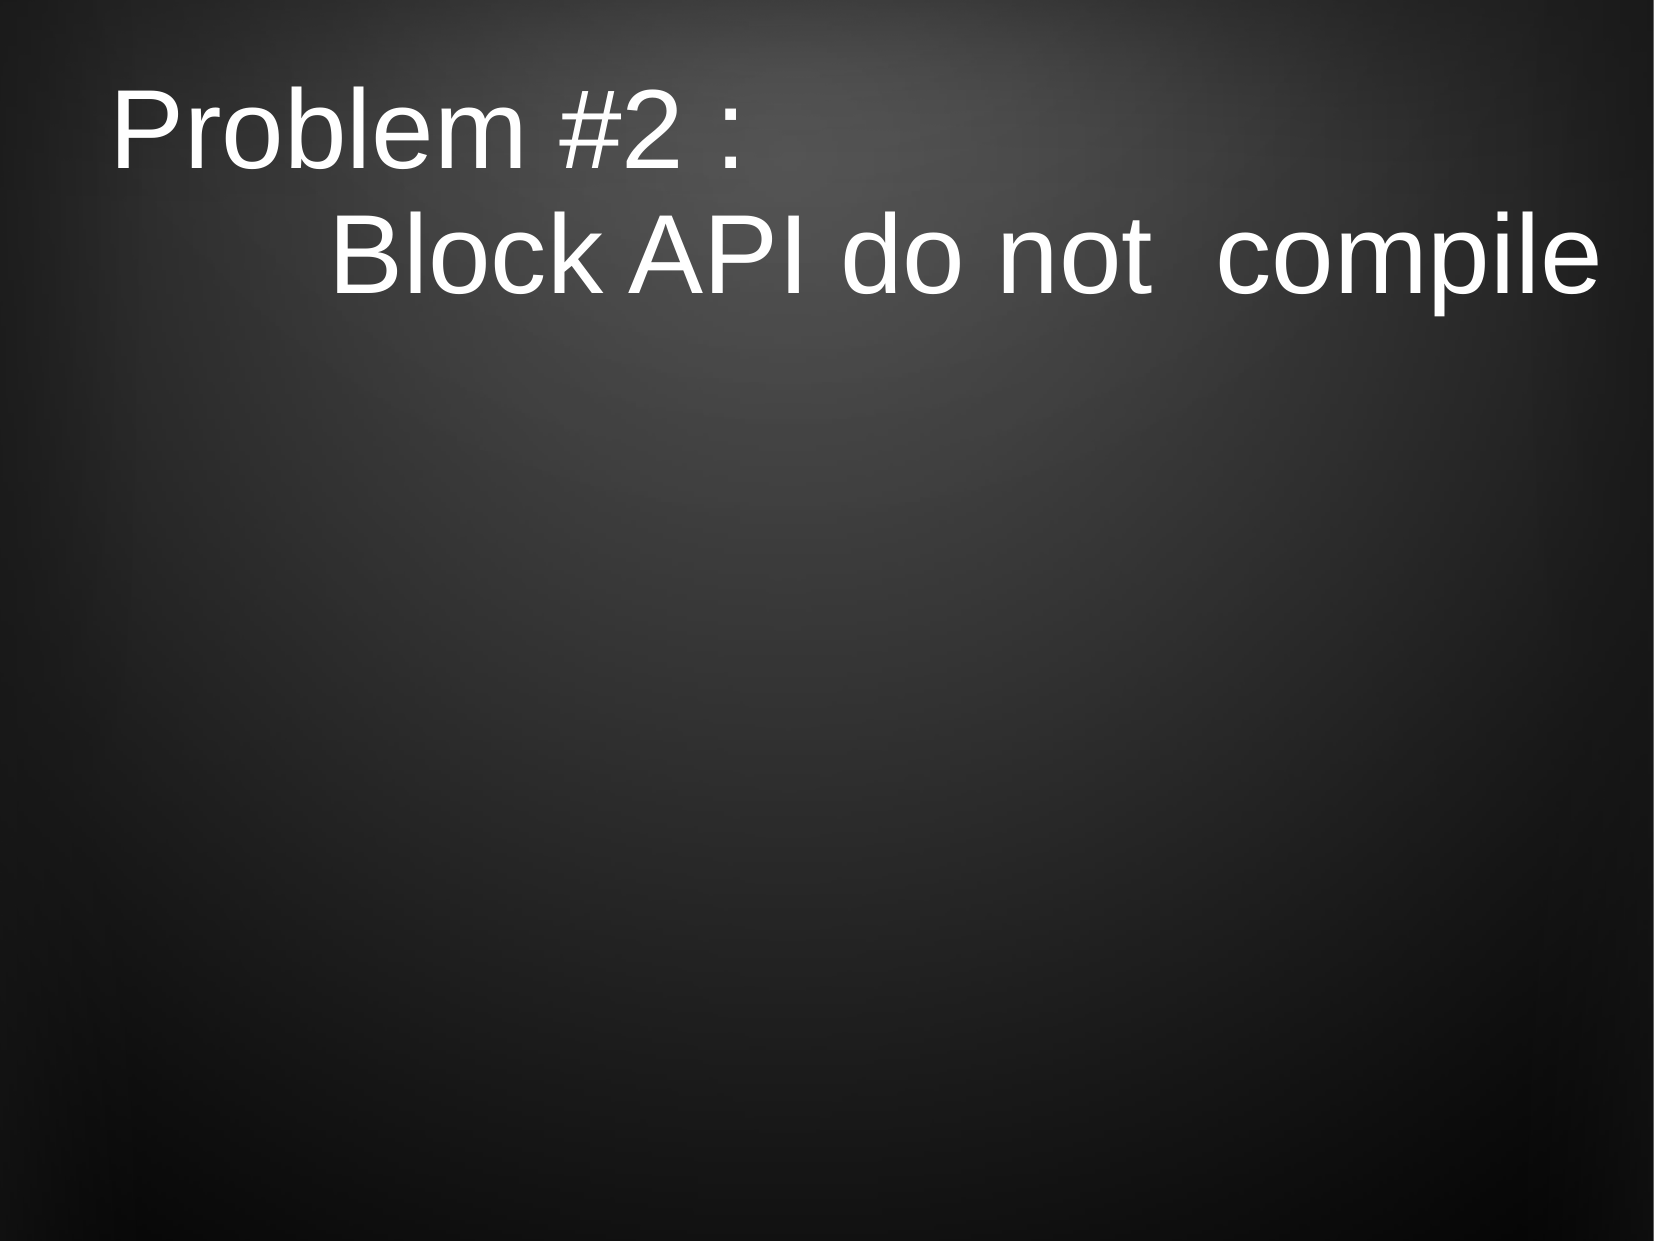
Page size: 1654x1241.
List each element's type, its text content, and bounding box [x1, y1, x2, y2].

text_box Problem #2 : Block API do not compile [94, 59, 1619, 325]
picture [0, 0, 1654, 1241]
